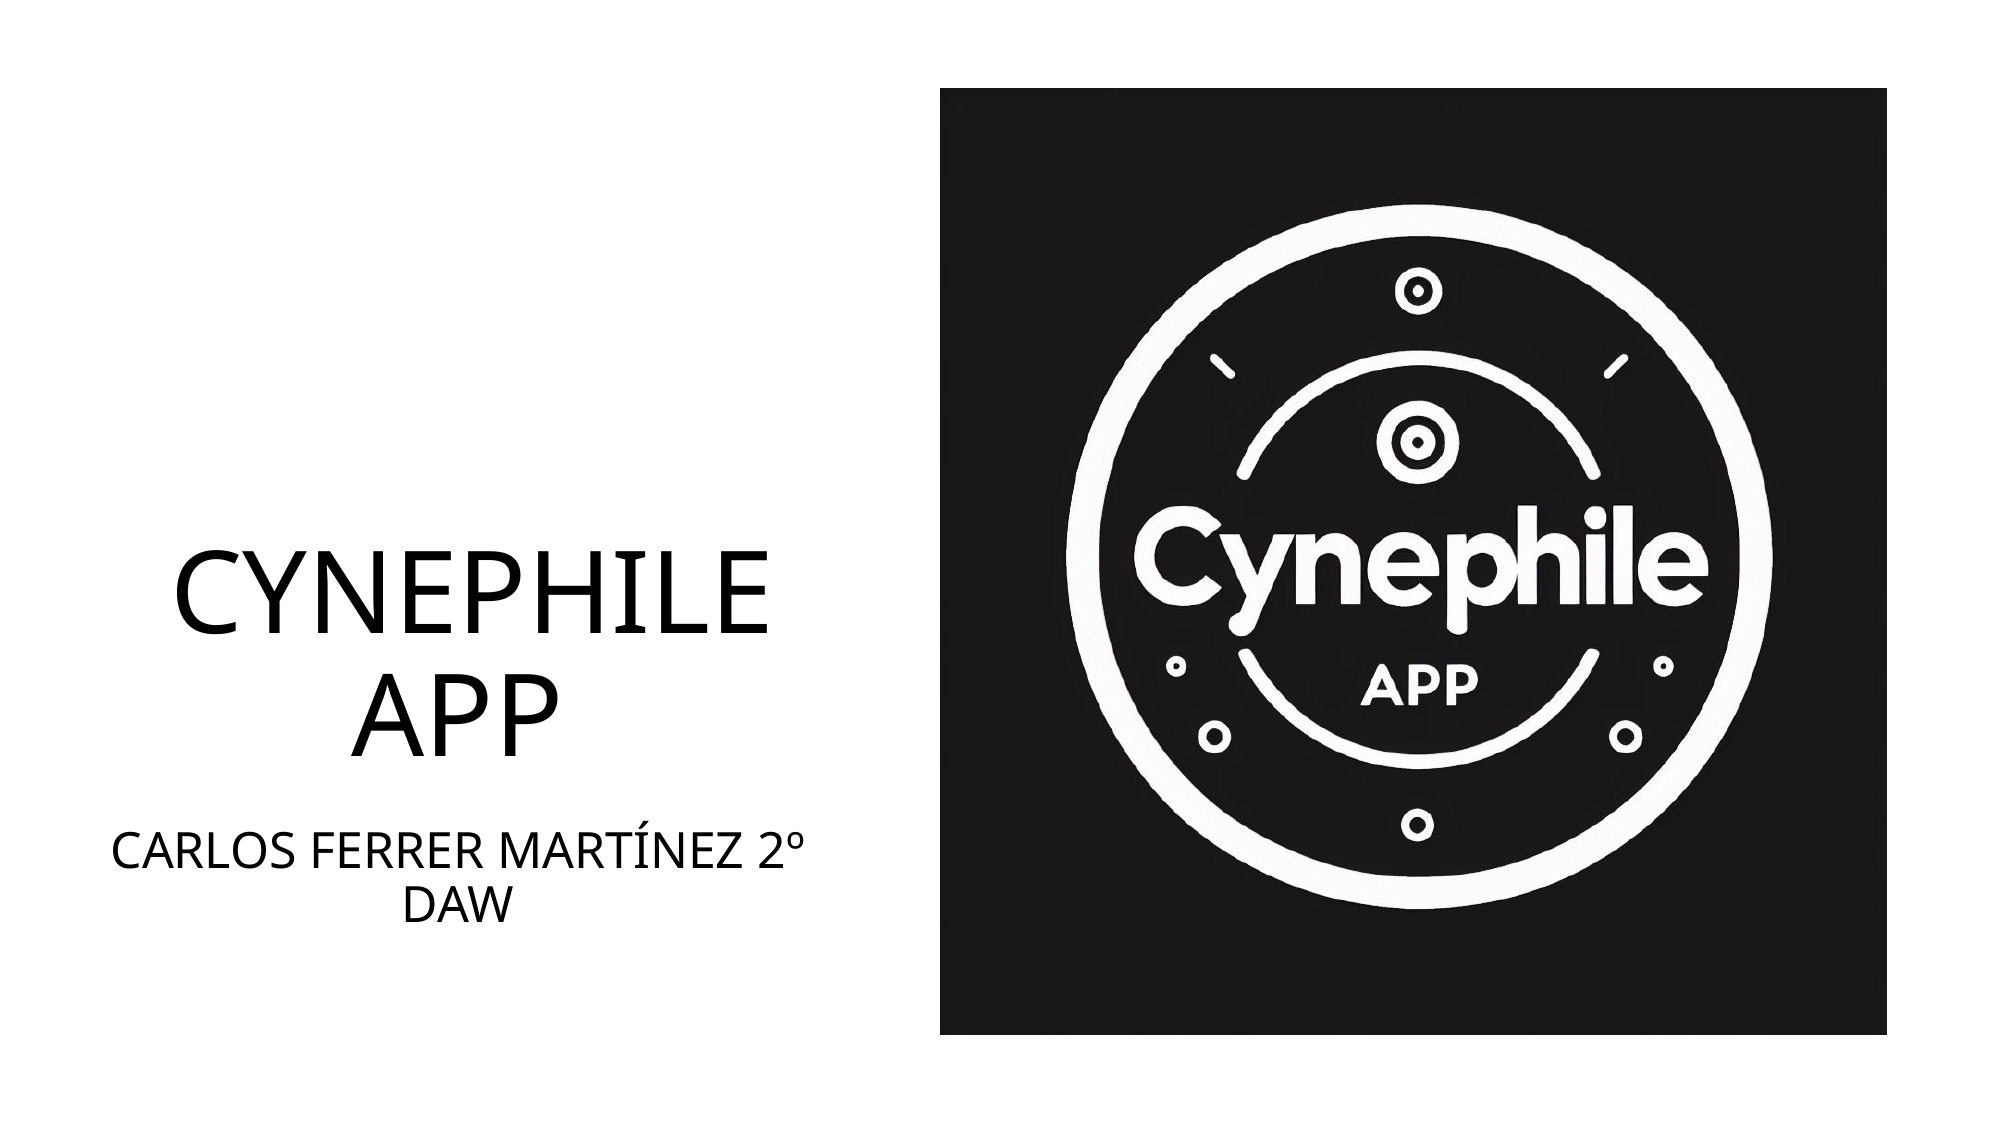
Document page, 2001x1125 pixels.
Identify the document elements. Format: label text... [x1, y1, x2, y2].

subtitle CARLOS FERRER MARTÍNEZ 2º DAW [88, 818, 827, 1035]
picture [940, 88, 1887, 1035]
title CYNEPHILE APP [88, 90, 827, 789]
